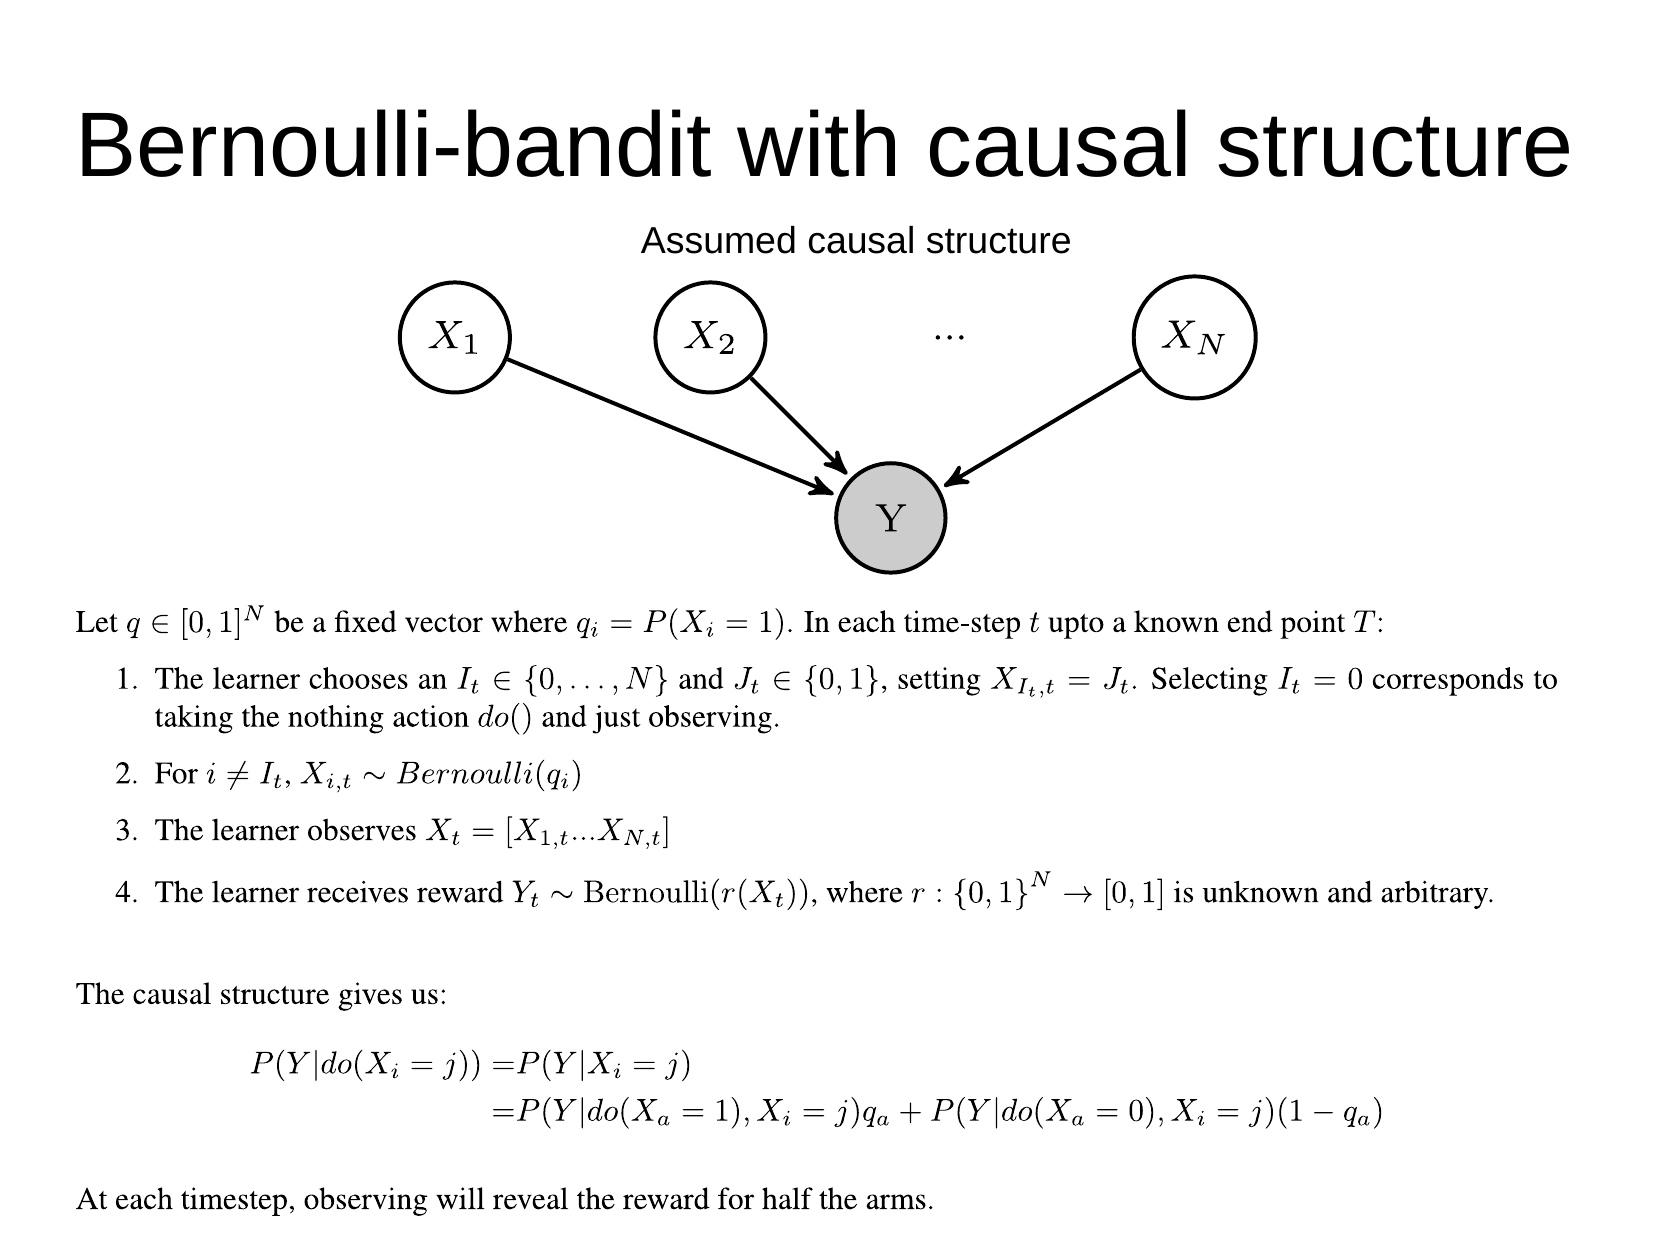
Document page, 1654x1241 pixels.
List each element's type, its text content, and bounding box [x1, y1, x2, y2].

title Bernoulli-bandit with causal structure [59, 40, 1619, 249]
text_box Assumed causal structure [625, 212, 1158, 270]
picture [74, 602, 1560, 1220]
picture [391, 270, 1264, 579]
